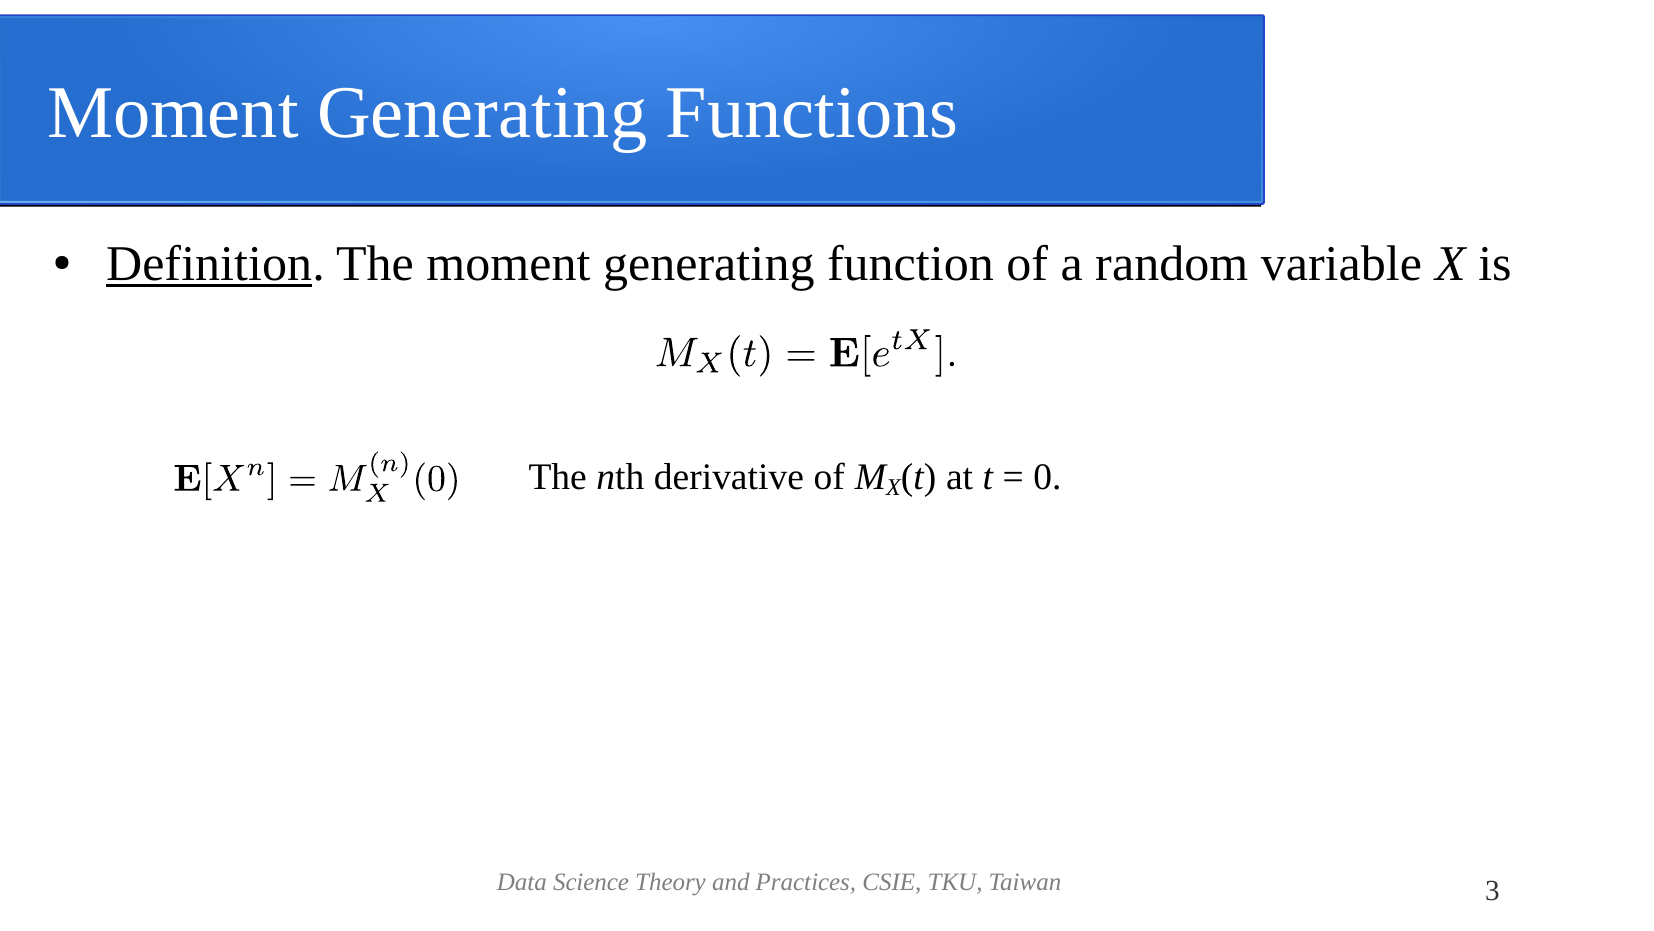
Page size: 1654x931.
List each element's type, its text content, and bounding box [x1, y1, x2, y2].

text_box The nth derivative of MX(t) at t = 0. [513, 448, 1117, 508]
title Moment Generating Functions [47, 35, 1199, 189]
list Definition. The moment generating function of a random variable X is [35, 236, 1524, 776]
picture [171, 450, 459, 504]
picture [654, 329, 955, 377]
